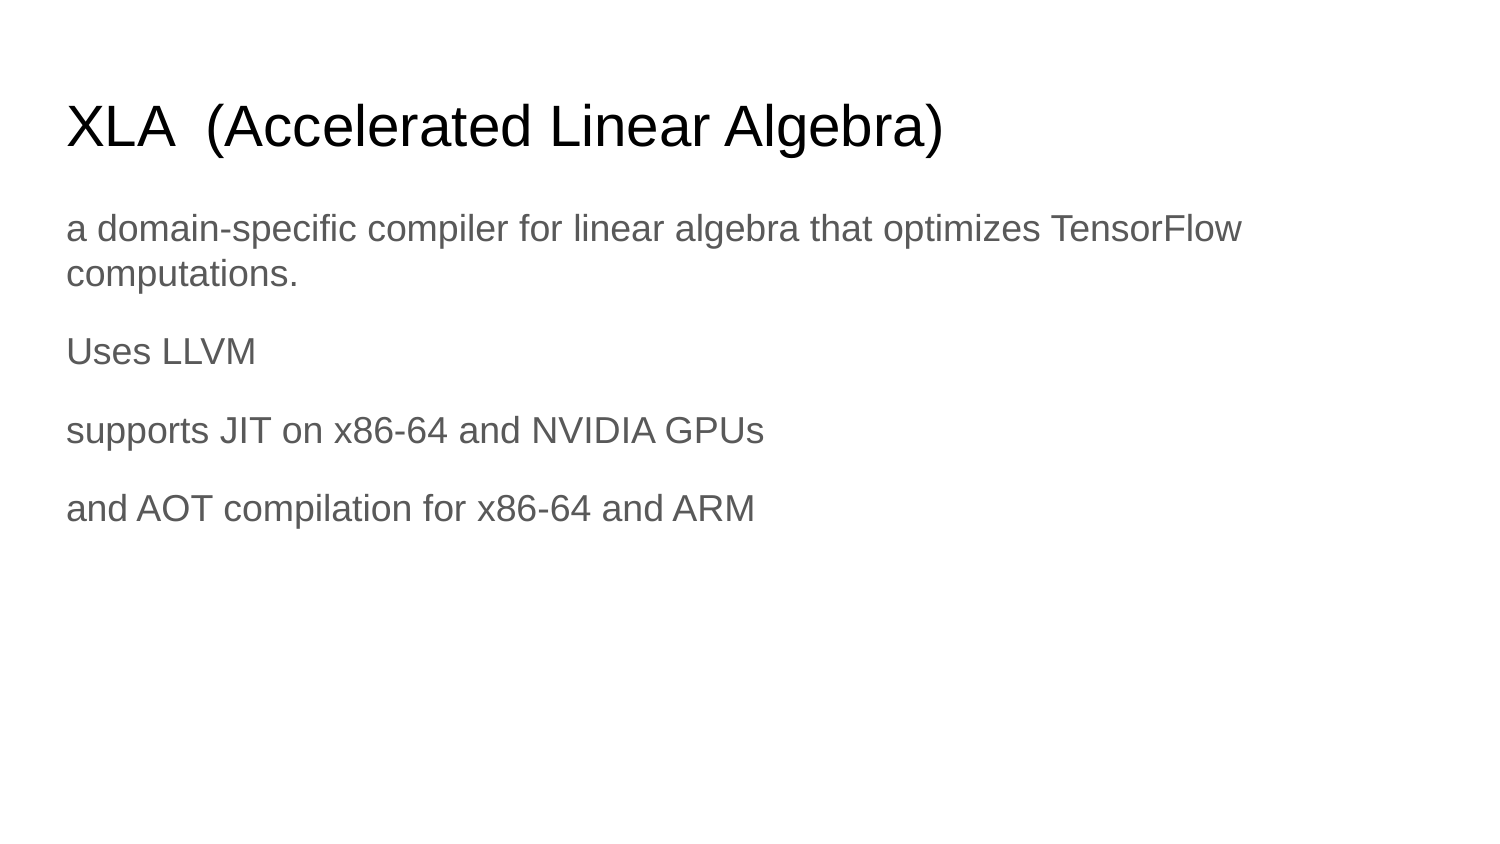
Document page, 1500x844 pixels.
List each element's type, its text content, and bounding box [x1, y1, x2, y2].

title XLA (Accelerated Linear Algebra) [51, 72, 1449, 167]
list a domain-specific compiler for linear algebra that optimizes TensorFlow computations. Uses LLVM supports JIT on x86-64 and NVIDIA GPUs and AOT compilation for x86-64 and ARM [51, 189, 1449, 750]
